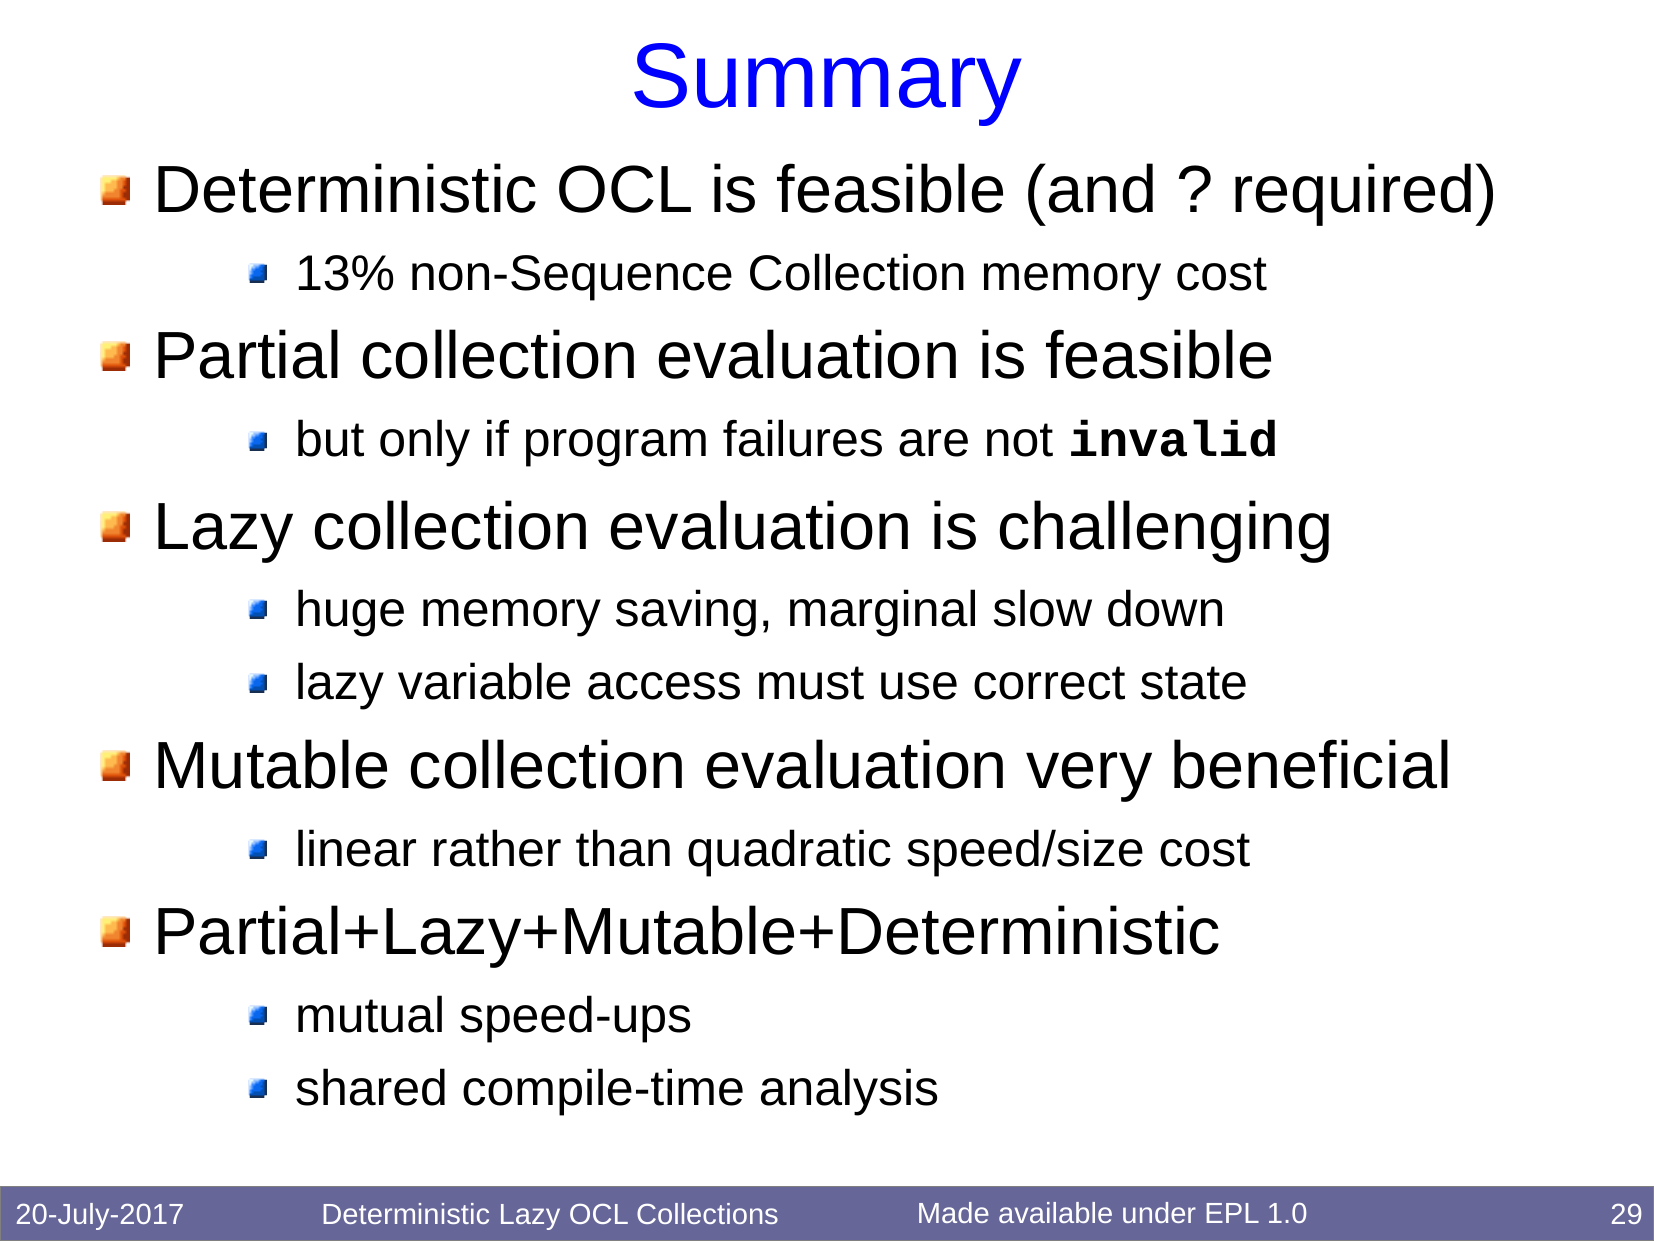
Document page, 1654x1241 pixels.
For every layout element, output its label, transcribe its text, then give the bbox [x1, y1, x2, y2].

title Summary [82, 22, 1571, 131]
list Deterministic OCL is feasible (and ? required) 13% non-Sequence Collection memory cost Partial collection evaluation is feasible but only if program failures are not invalid Lazy collection evaluation is challenging huge memory saving, marginal slow down lazy variable access must use correct state Mutable collection evaluation very beneficial linear rather than quadratic speed/size cost Partial+Lazy+Mutable+Deterministic mutual speed-ups shared compile-time analysis [82, 152, 1571, 1241]
